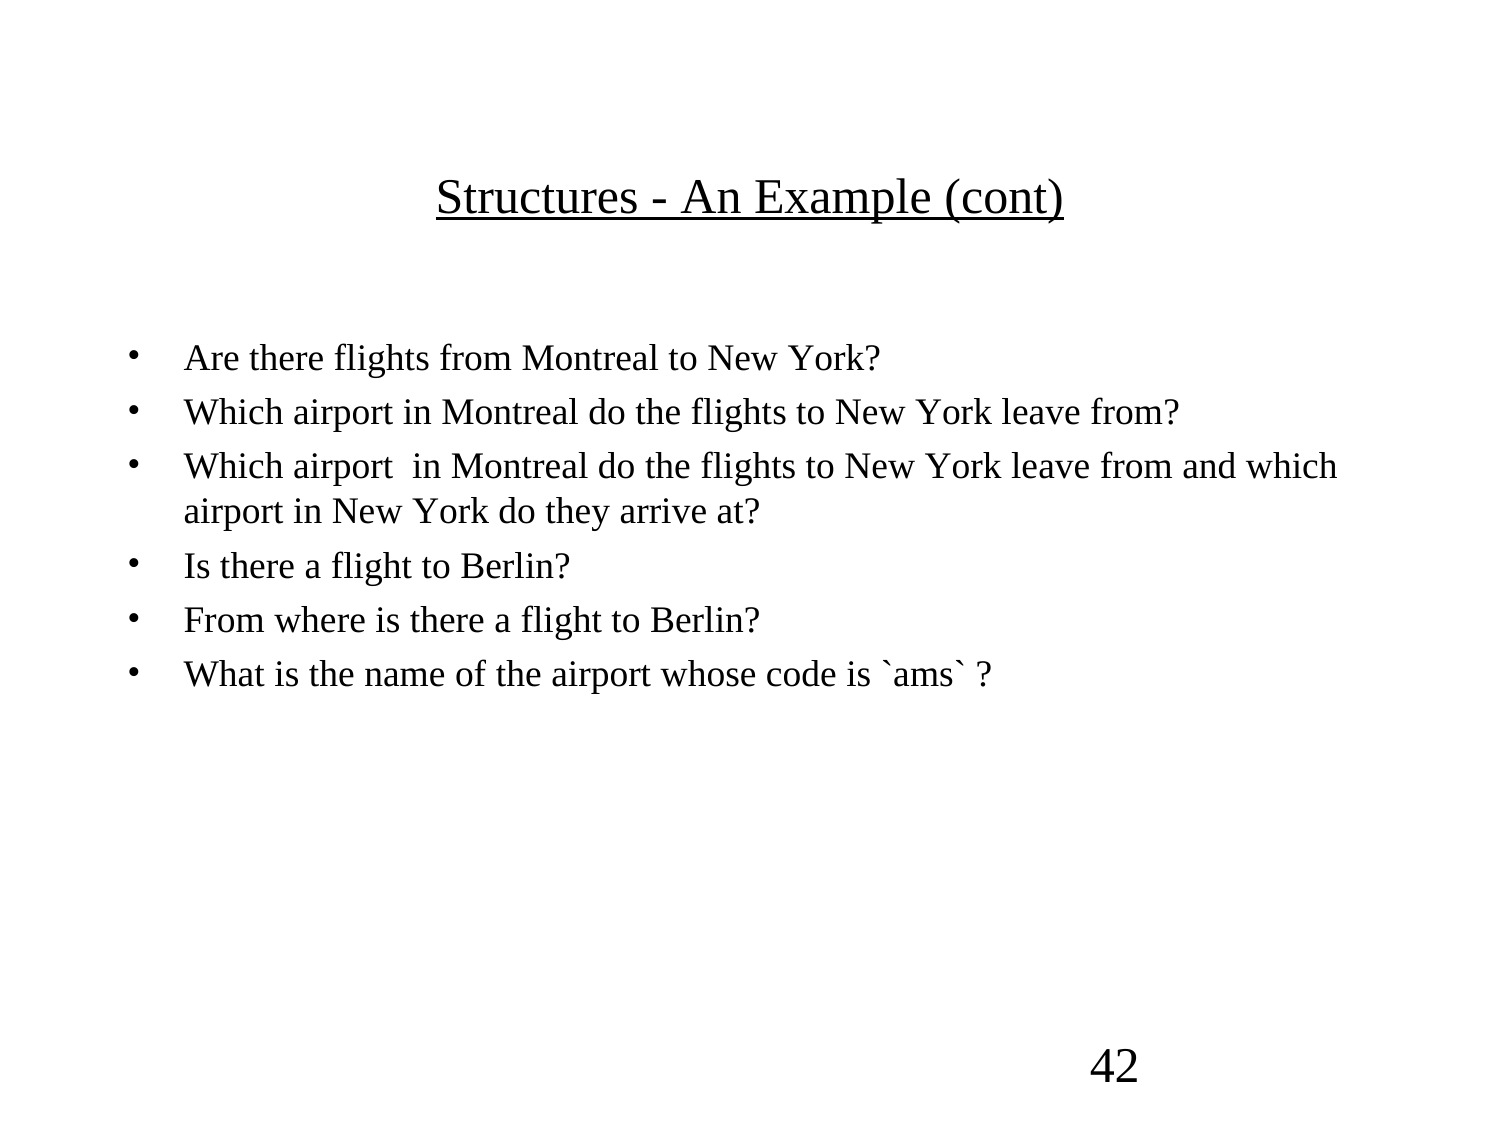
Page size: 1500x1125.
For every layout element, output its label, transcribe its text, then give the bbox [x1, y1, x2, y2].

title Structures - An Example (cont) [112, 99, 1388, 288]
list Are there flights from Montreal to New York? Which airport in Montreal do the flights to New York leave from? Which airport in Montreal do the flights to New York leave from and which airport in New York do they arrive at? Is there a flight to Berlin? From where is there a flight to Berlin? What is the name of the airport whose code is `ams` ? [112, 324, 1388, 1000]
